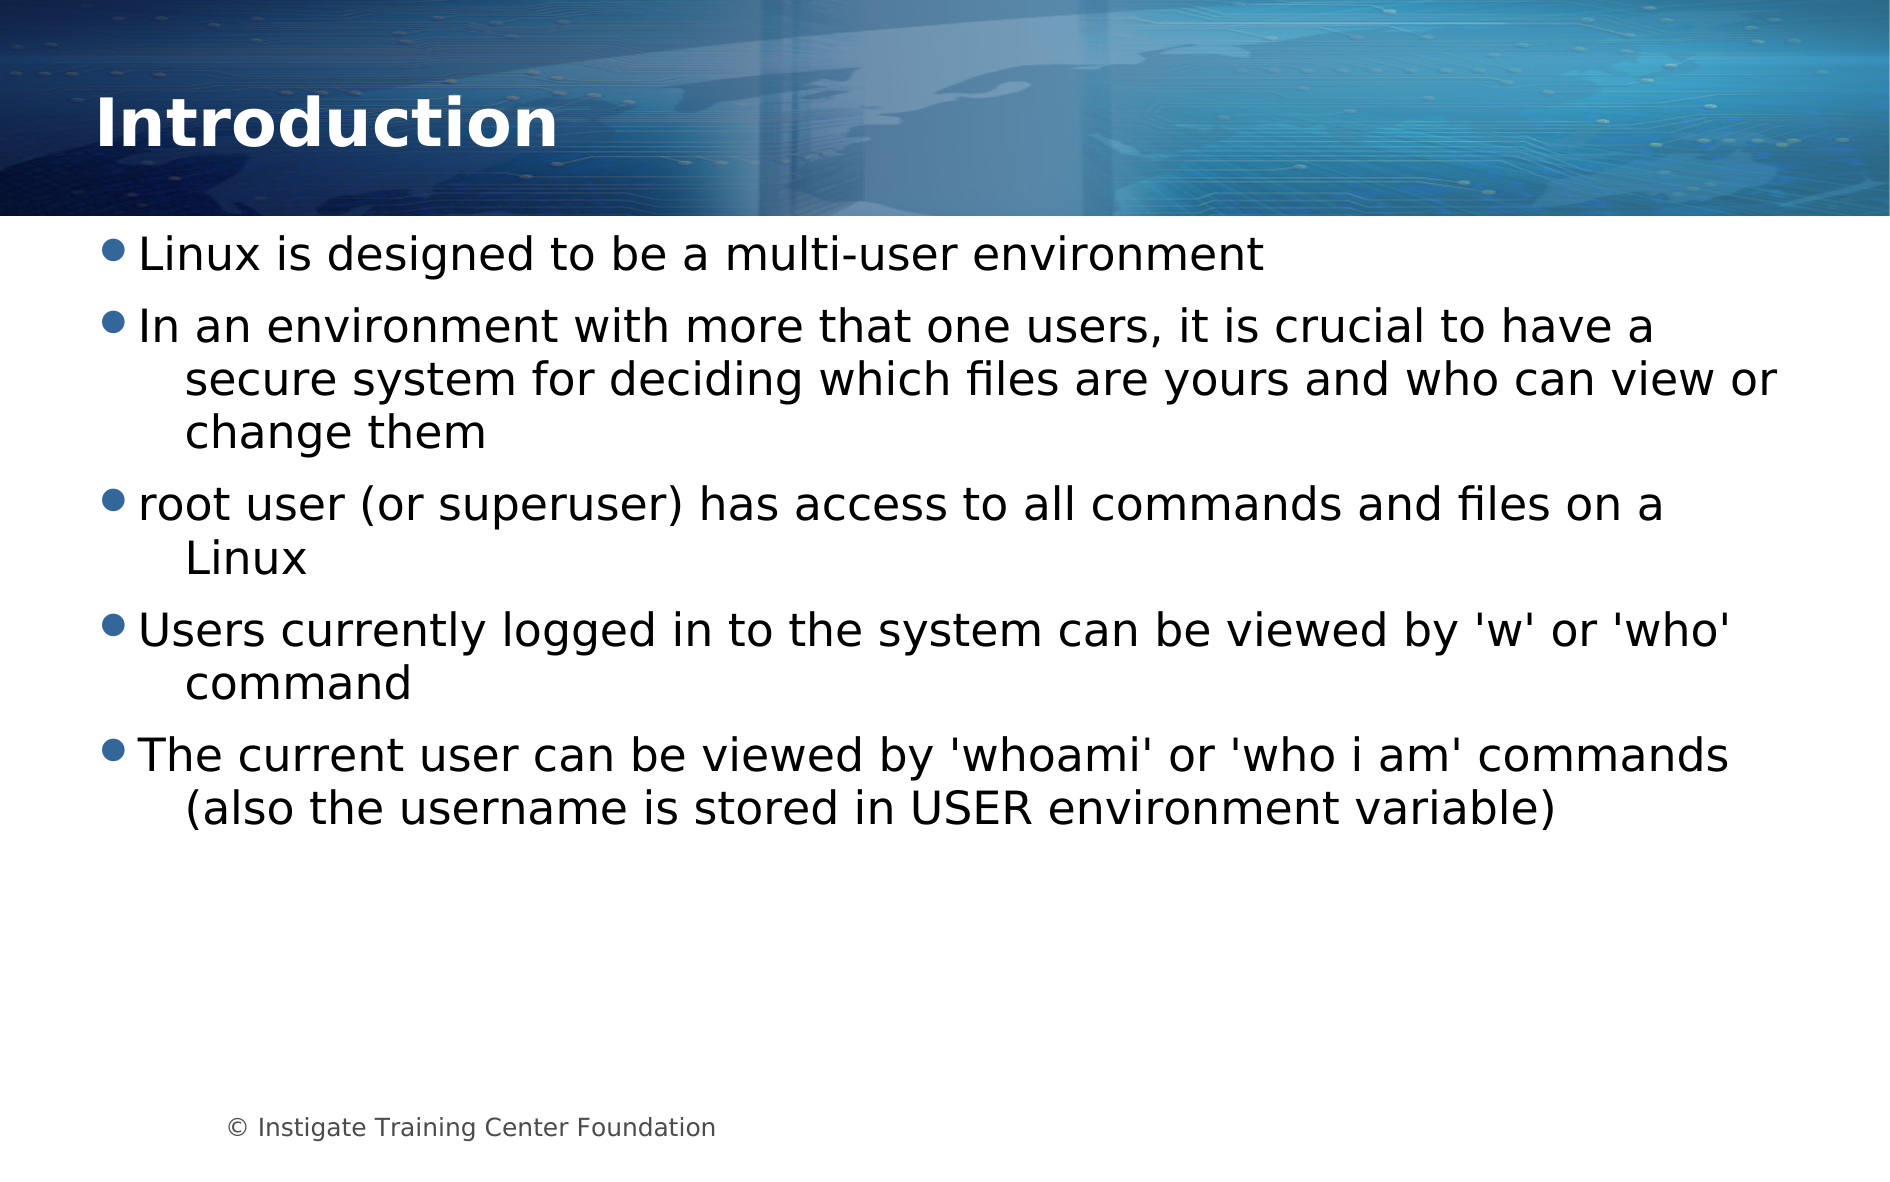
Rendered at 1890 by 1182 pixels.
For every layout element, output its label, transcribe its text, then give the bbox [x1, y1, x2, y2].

title Introduction [94, 47, 1793, 217]
picture [0, 0, 1890, 216]
list Linux is designed to be a multi-user environment In an environment with more that one users, it is crucial to have a secure system for deciding which files are yours and who can view or change them root user (or superuser) has access to all commands and files on a Linux Users currently logged in to the system can be viewed by 'w' or 'who' command The current user can be viewed by 'whoami' or 'who i am' commands (also the username is stored in USER environment variable) [88, 228, 1788, 914]
